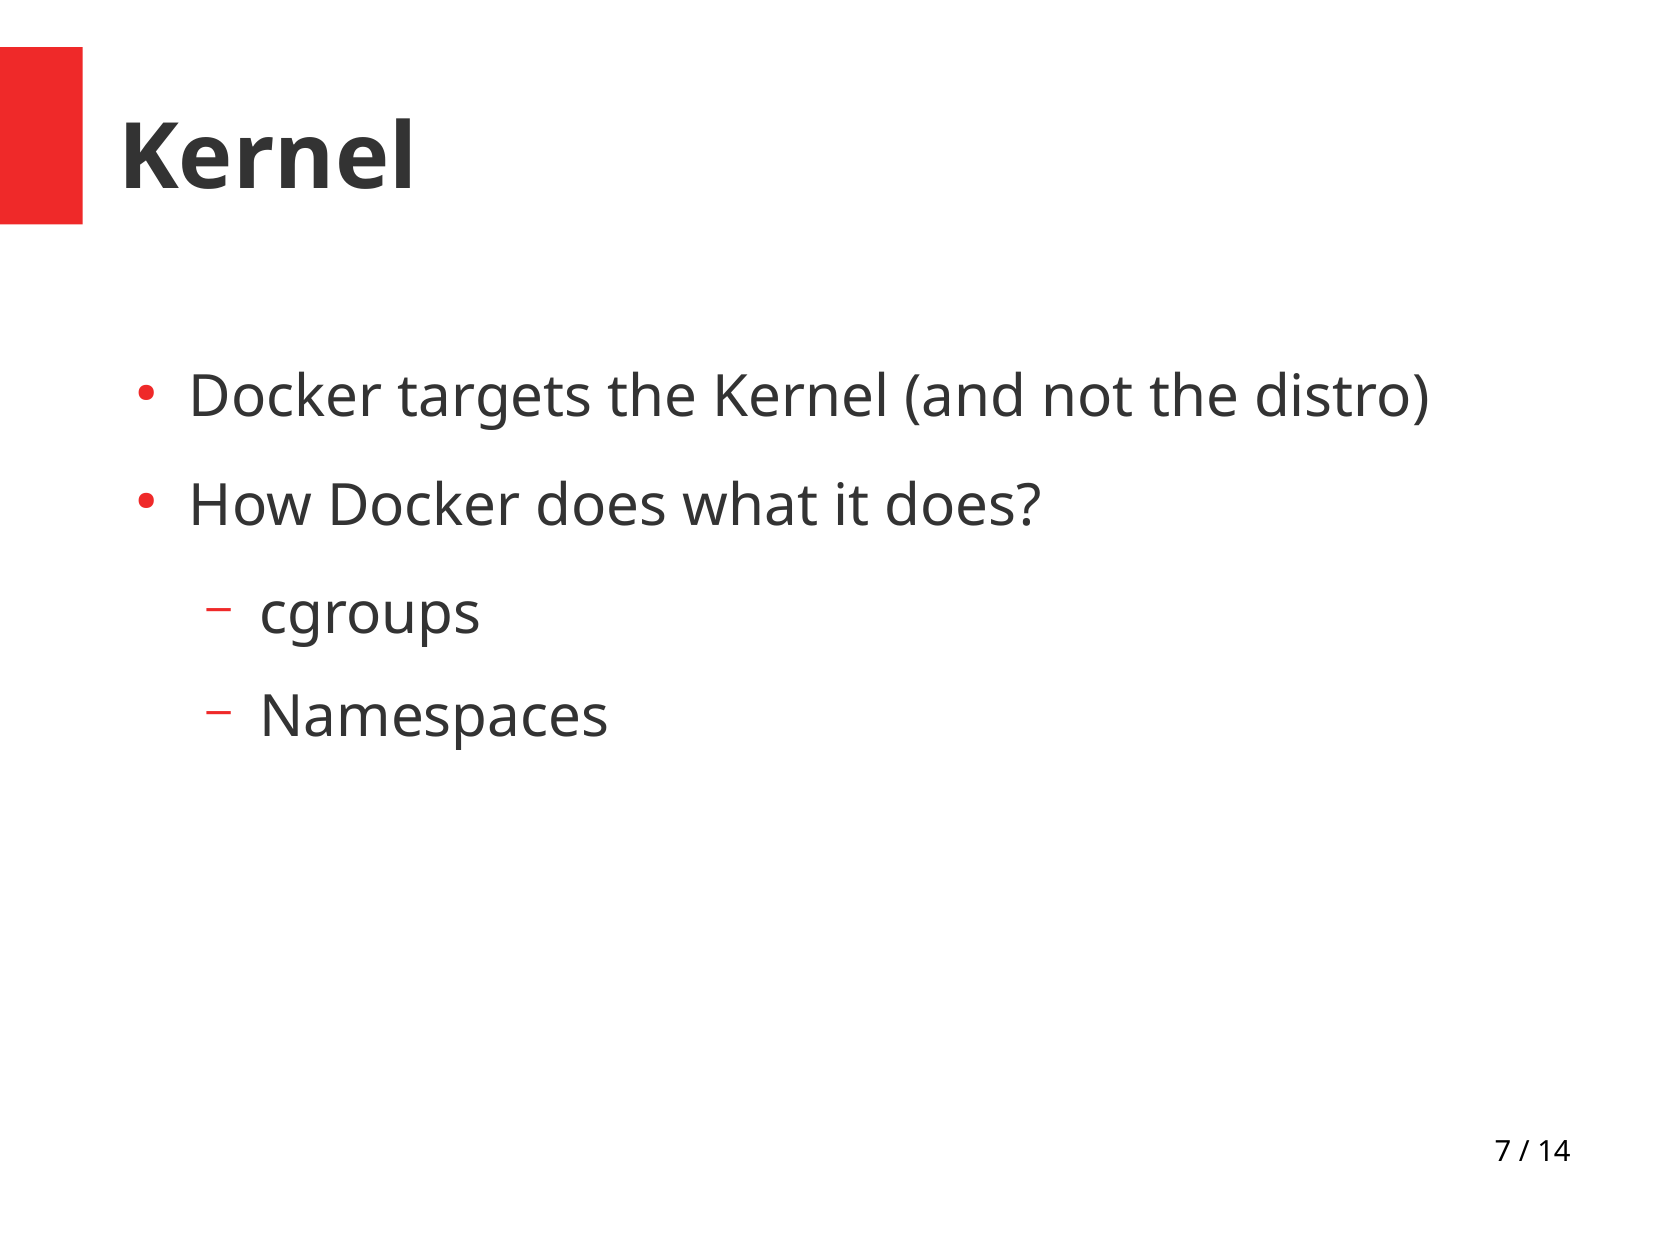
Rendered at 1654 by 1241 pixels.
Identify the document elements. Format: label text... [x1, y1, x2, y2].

list Docker targets the Kernel (and not the distro) How Docker does what it does? cgroups Namespaces [118, 354, 1536, 1074]
title Kernel [118, 49, 1571, 257]
